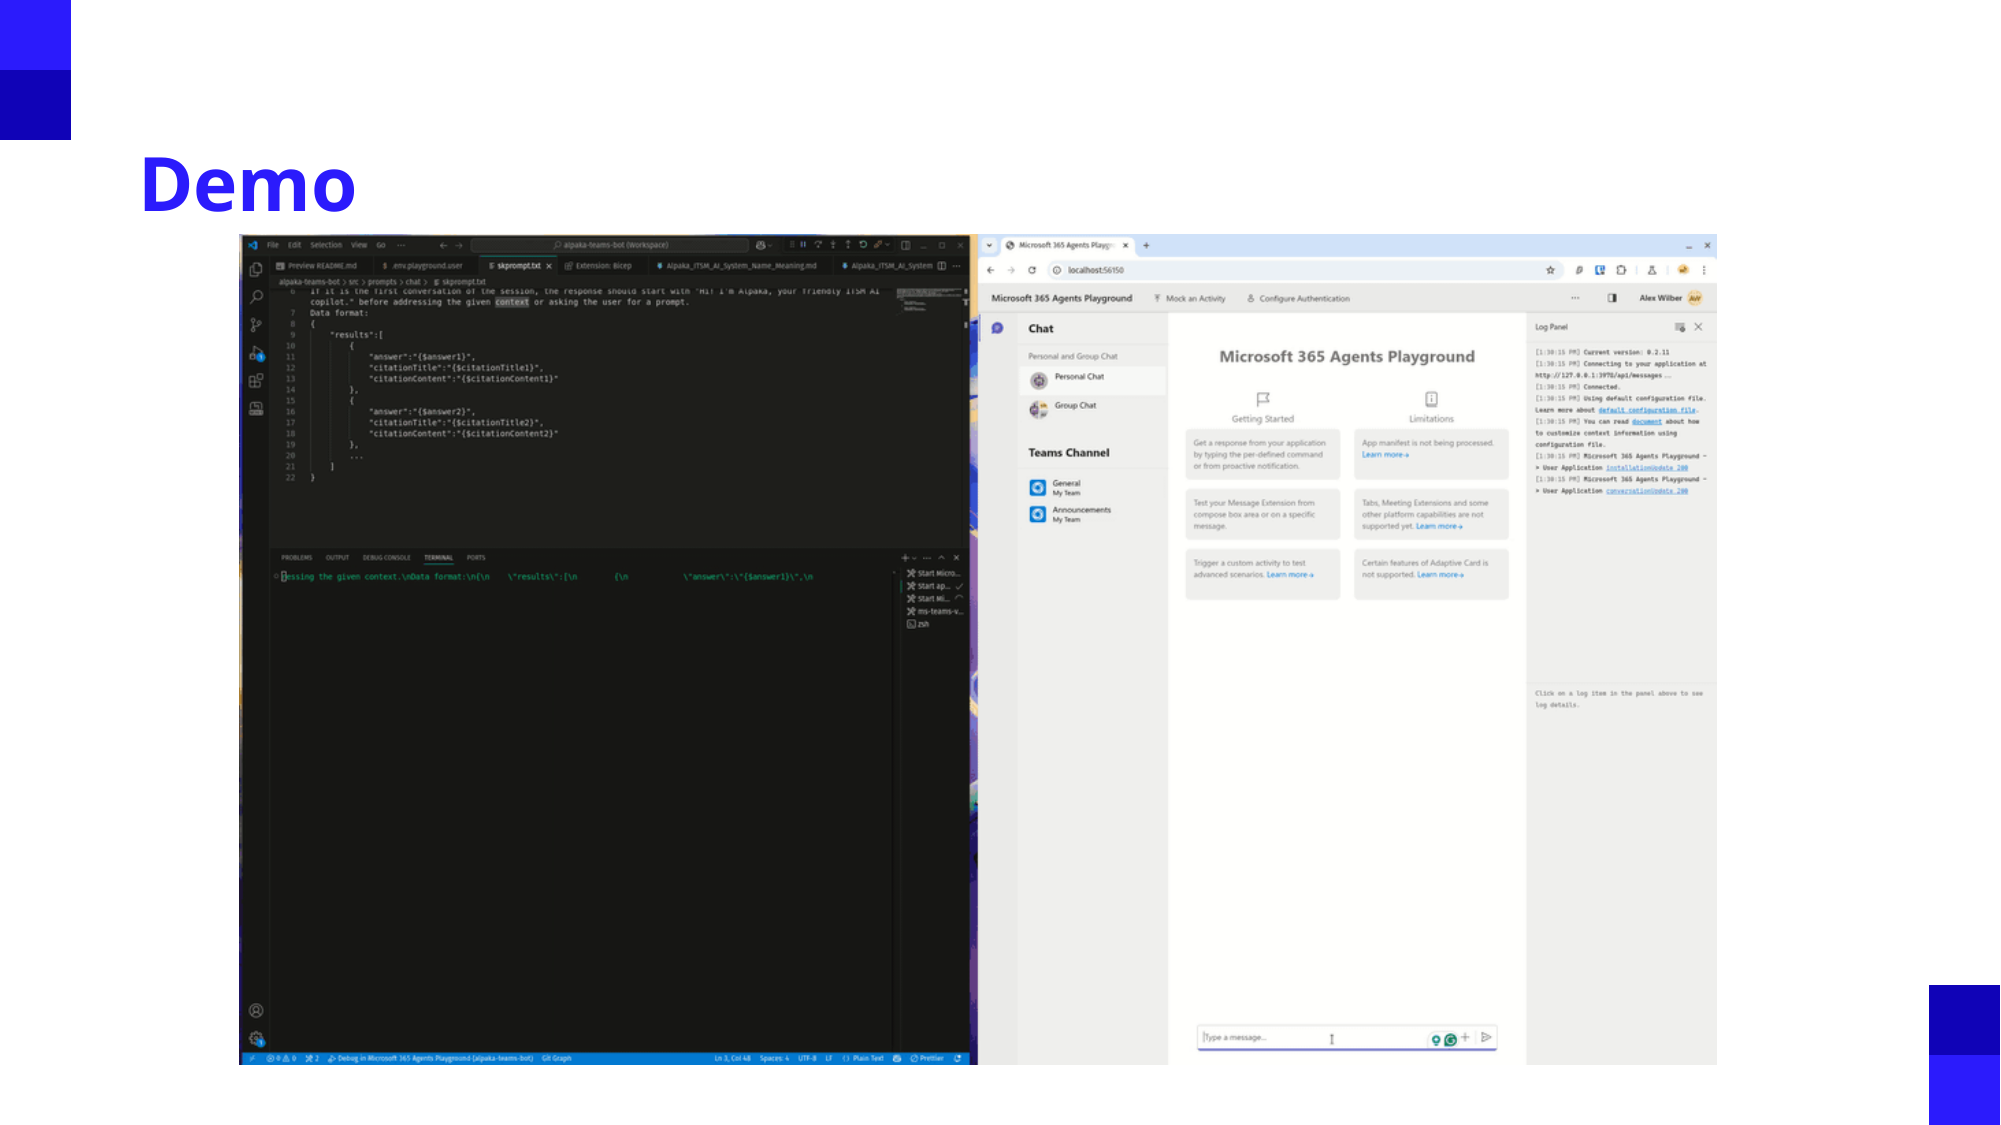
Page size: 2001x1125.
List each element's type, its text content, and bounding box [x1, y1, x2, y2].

title Demo [138, 136, 1862, 224]
picture [239, 234, 1717, 1066]
